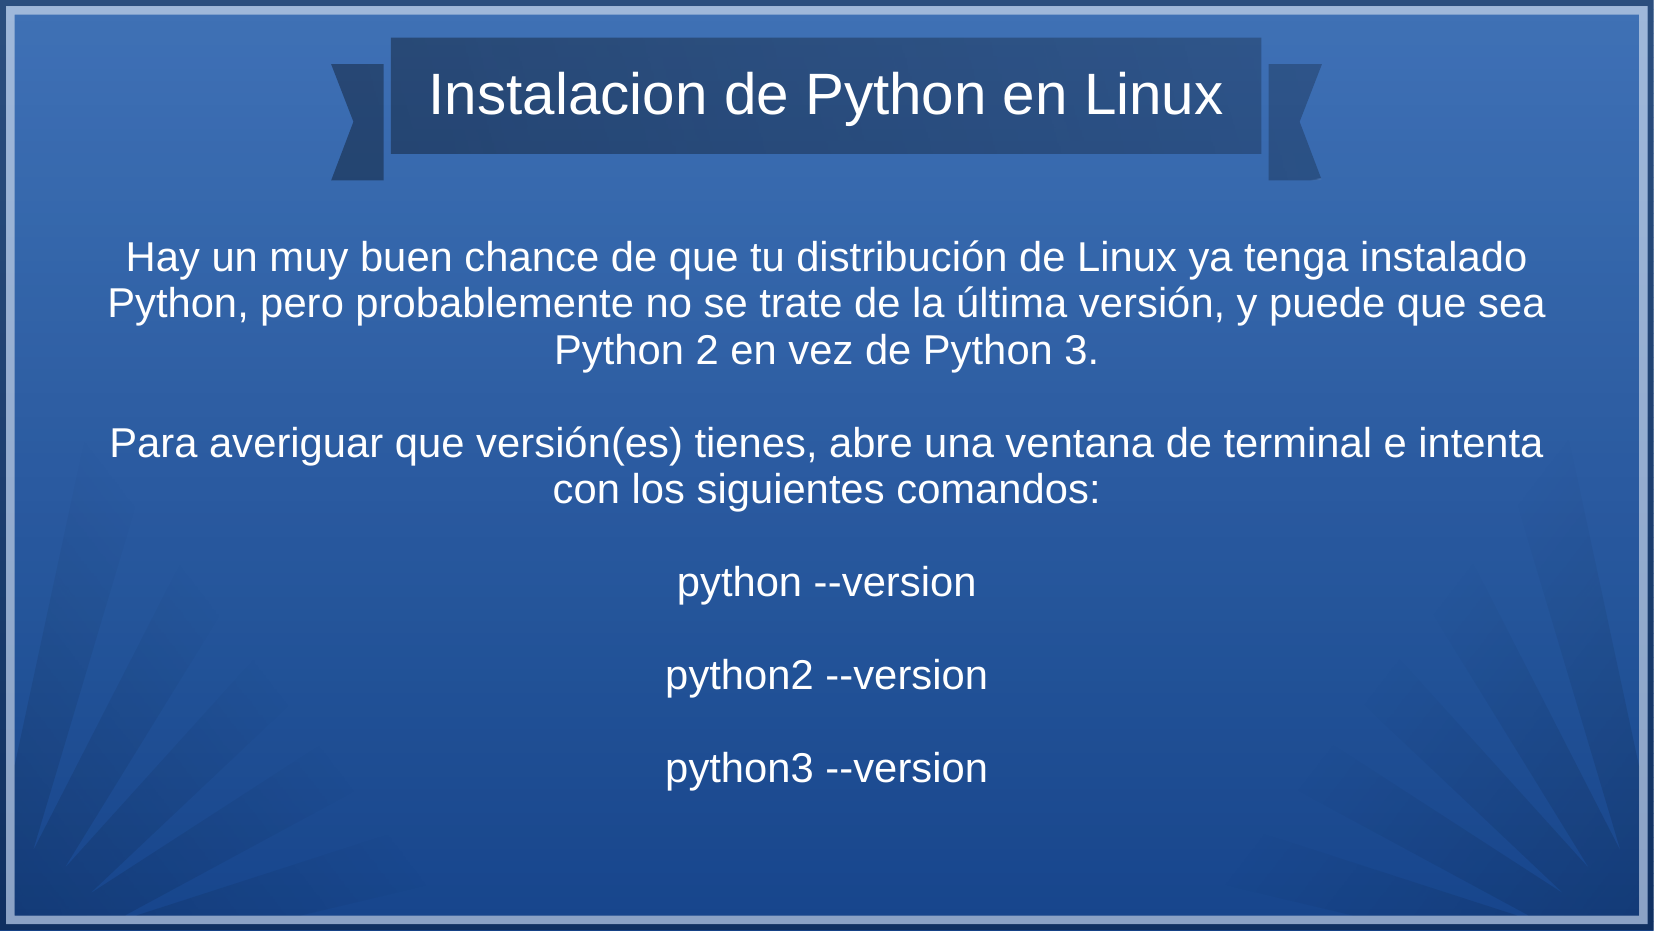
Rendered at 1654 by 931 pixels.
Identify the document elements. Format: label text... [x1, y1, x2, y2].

subtitle Hay un muy buen chance de que tu distribución de Linux ya tenga instalado Python, pero probablemente no se trate de la última versión, y puede que sea Python 2 en vez de Python 3. Para averiguar que versión(es) tienes, abre una ventana de terminal e intenta con los siguientes comandos: python --version python2 --version python3 --version [82, 224, 1571, 848]
title Instalacion de Python en Linux [389, 35, 1264, 154]
